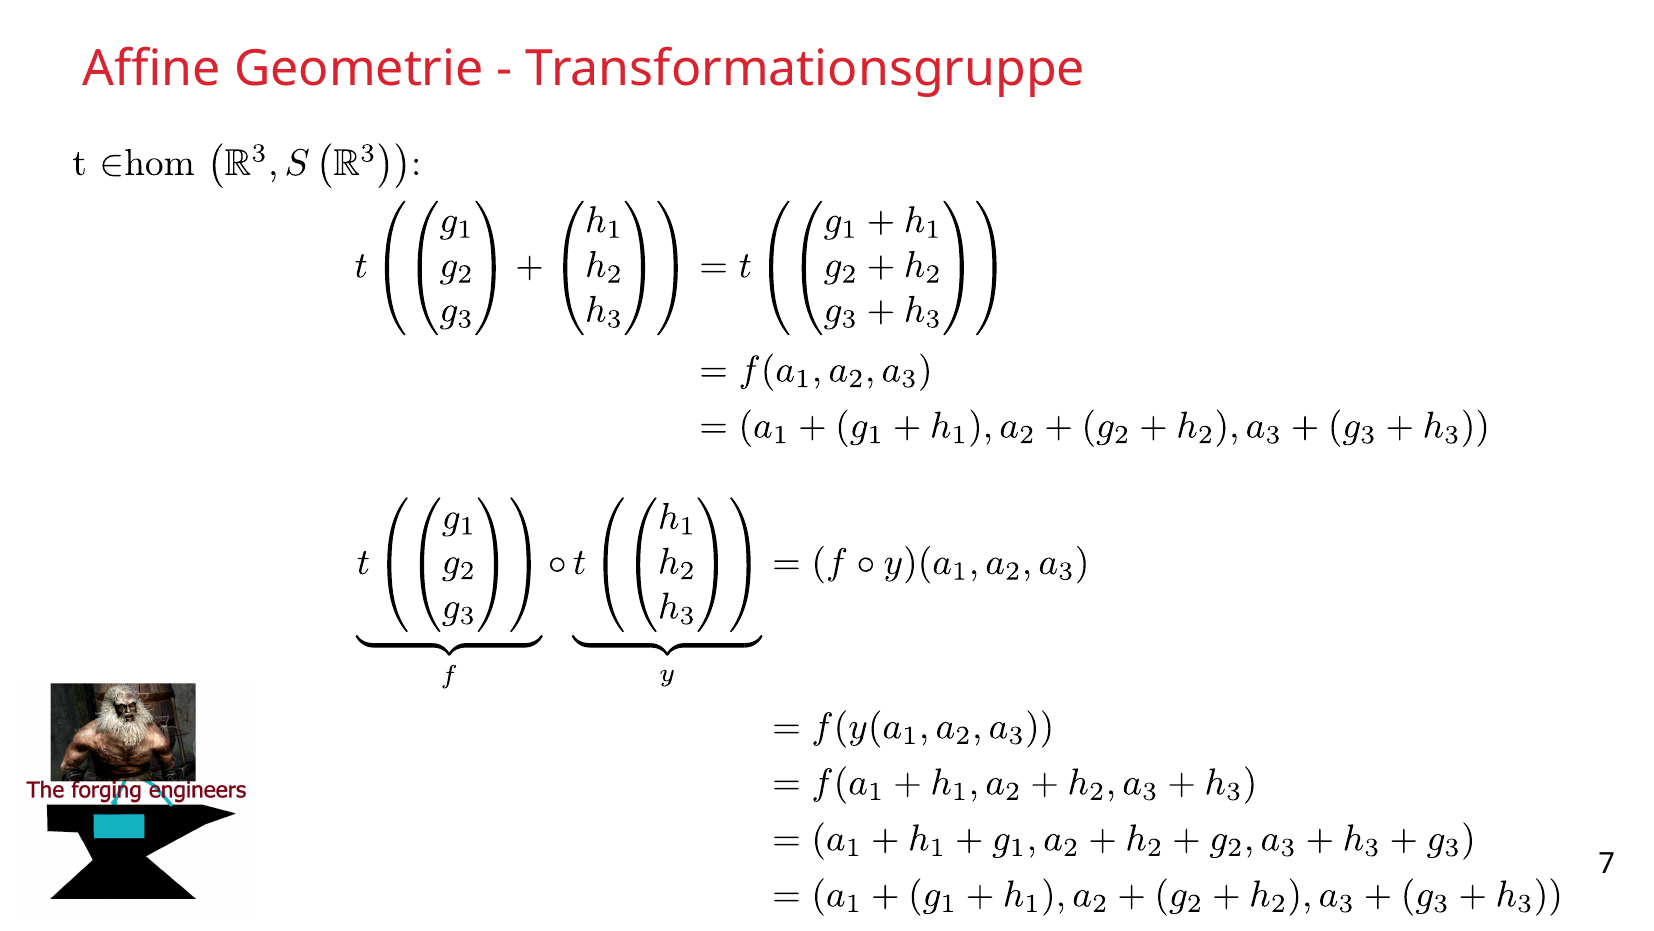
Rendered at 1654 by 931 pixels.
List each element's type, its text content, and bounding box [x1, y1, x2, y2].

title Affine Geometrie - Transformationsgruppe [82, 37, 1571, 95]
picture [70, 141, 420, 190]
picture [354, 496, 1561, 918]
picture [17, 679, 254, 916]
picture [354, 200, 1487, 447]
